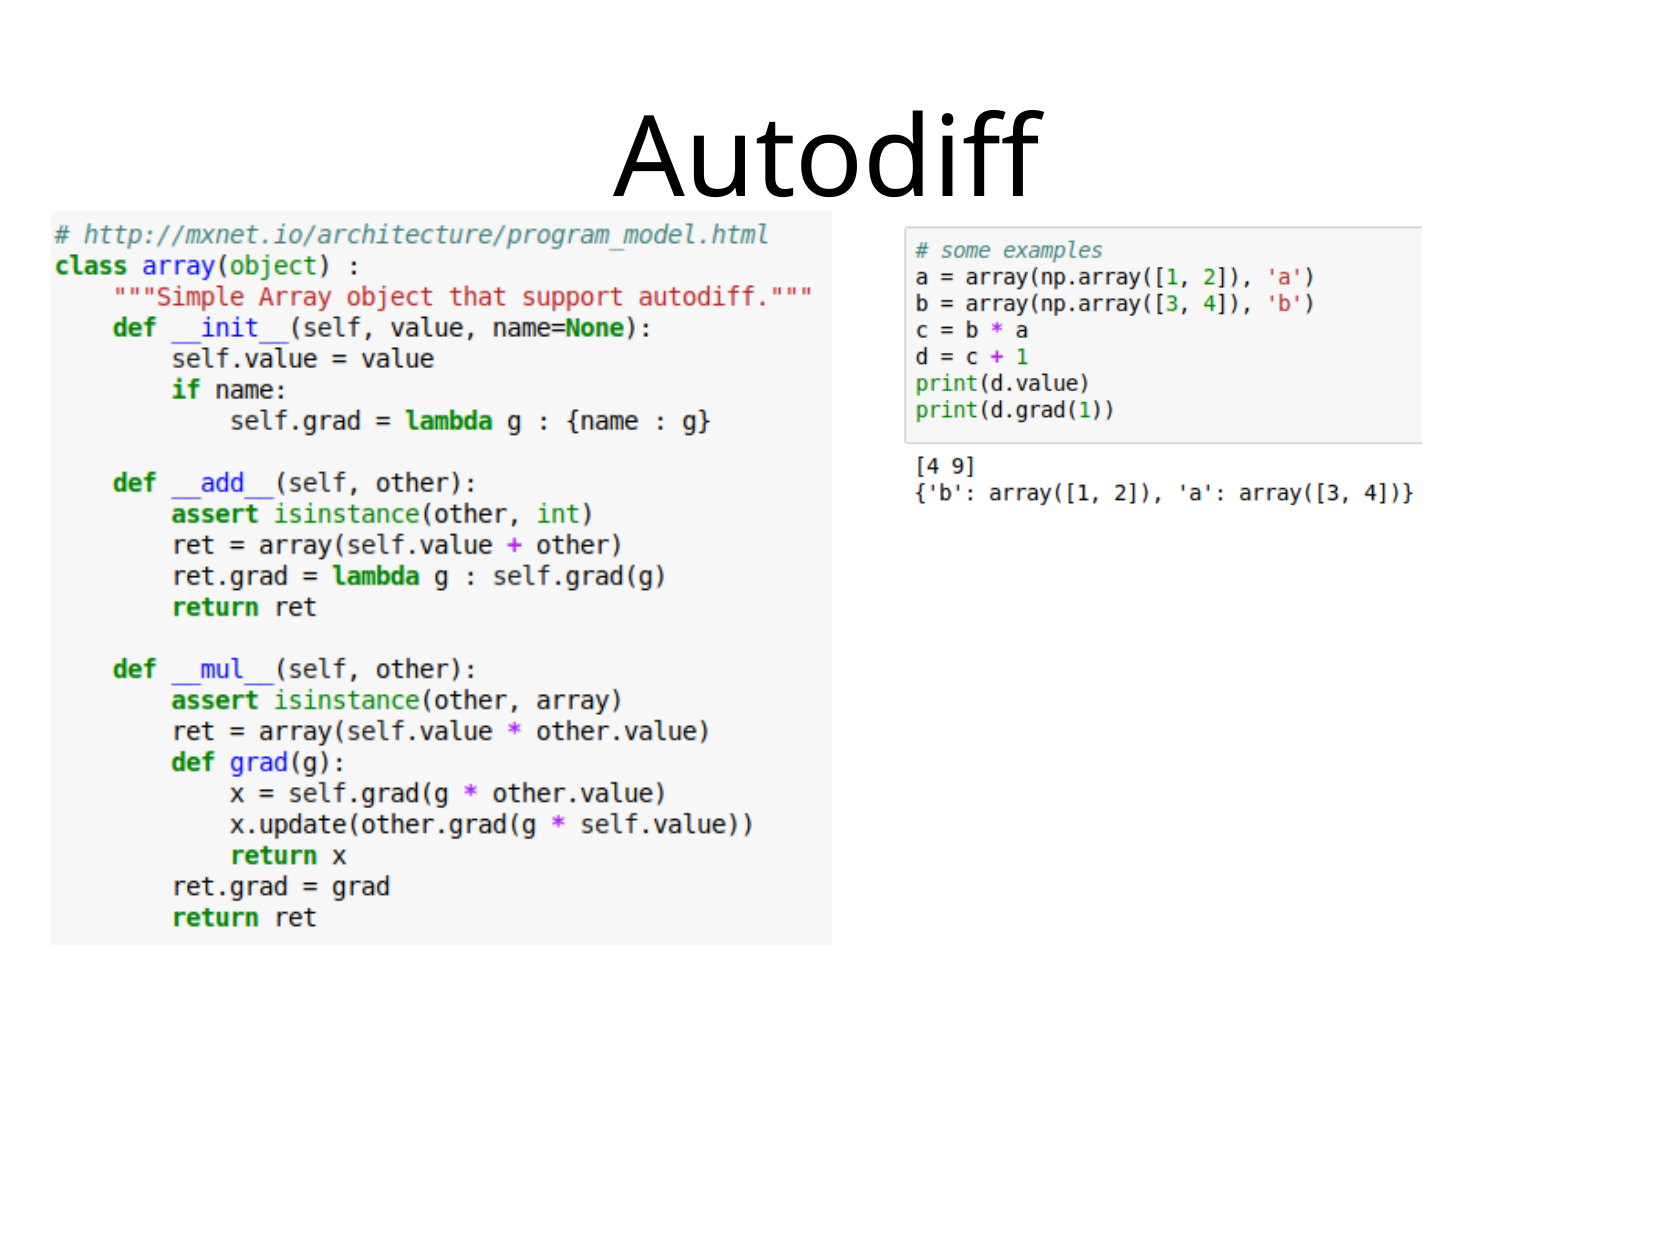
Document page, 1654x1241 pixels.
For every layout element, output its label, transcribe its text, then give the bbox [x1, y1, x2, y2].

title Autodiff [82, 49, 1571, 257]
picture [900, 219, 1422, 511]
picture [51, 211, 832, 946]
